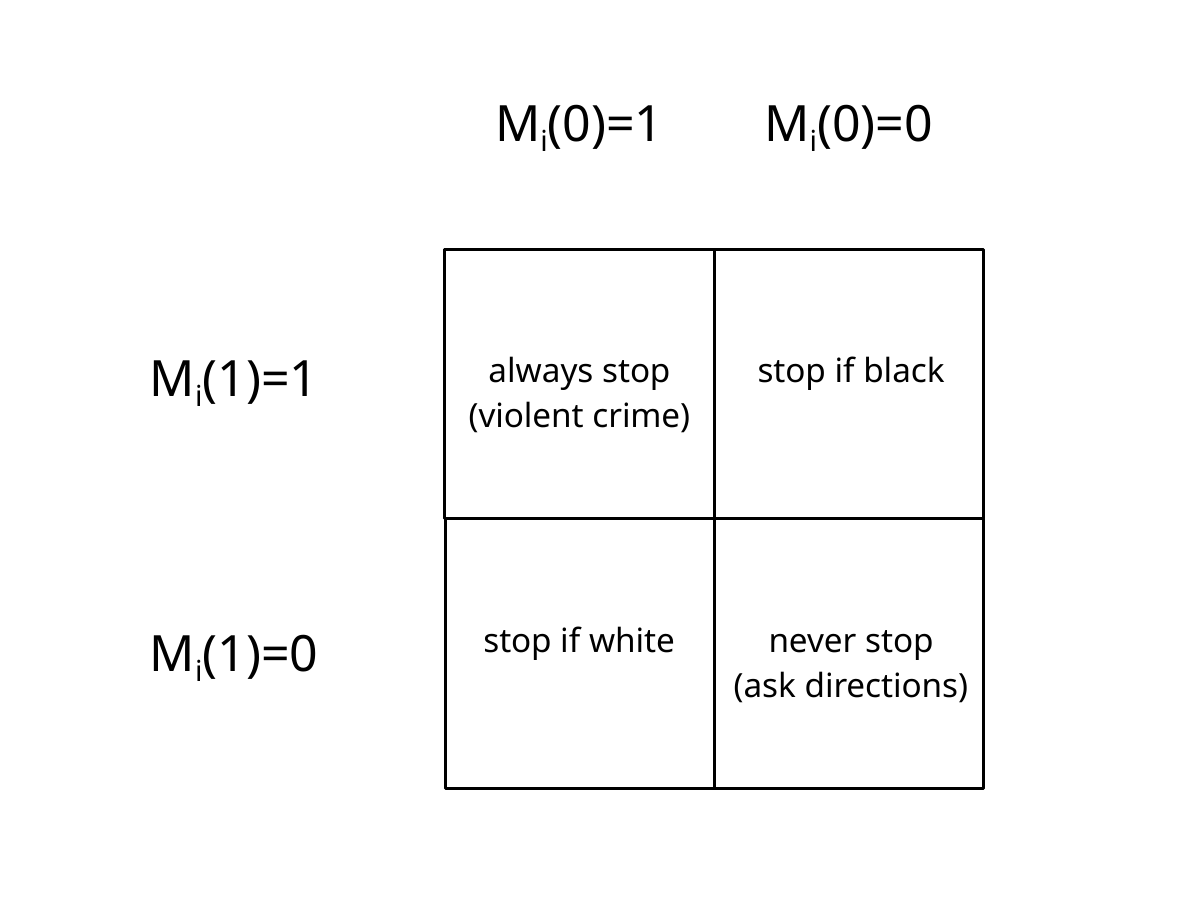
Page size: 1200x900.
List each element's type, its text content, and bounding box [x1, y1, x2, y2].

text_box stop if black [716, 282, 986, 519]
text_box [445, 444, 984, 789]
text_box Mi(1)=0 [135, 610, 406, 748]
text_box never stop (ask directions) [716, 552, 986, 789]
text_box Mi(0)=1 [444, 80, 713, 282]
text_box Mi(0)=0 [713, 80, 984, 444]
text_box always stop (violent crime) [444, 282, 715, 519]
text_box Mi(1)=1 [135, 335, 405, 610]
text_box stop if white [444, 552, 715, 789]
